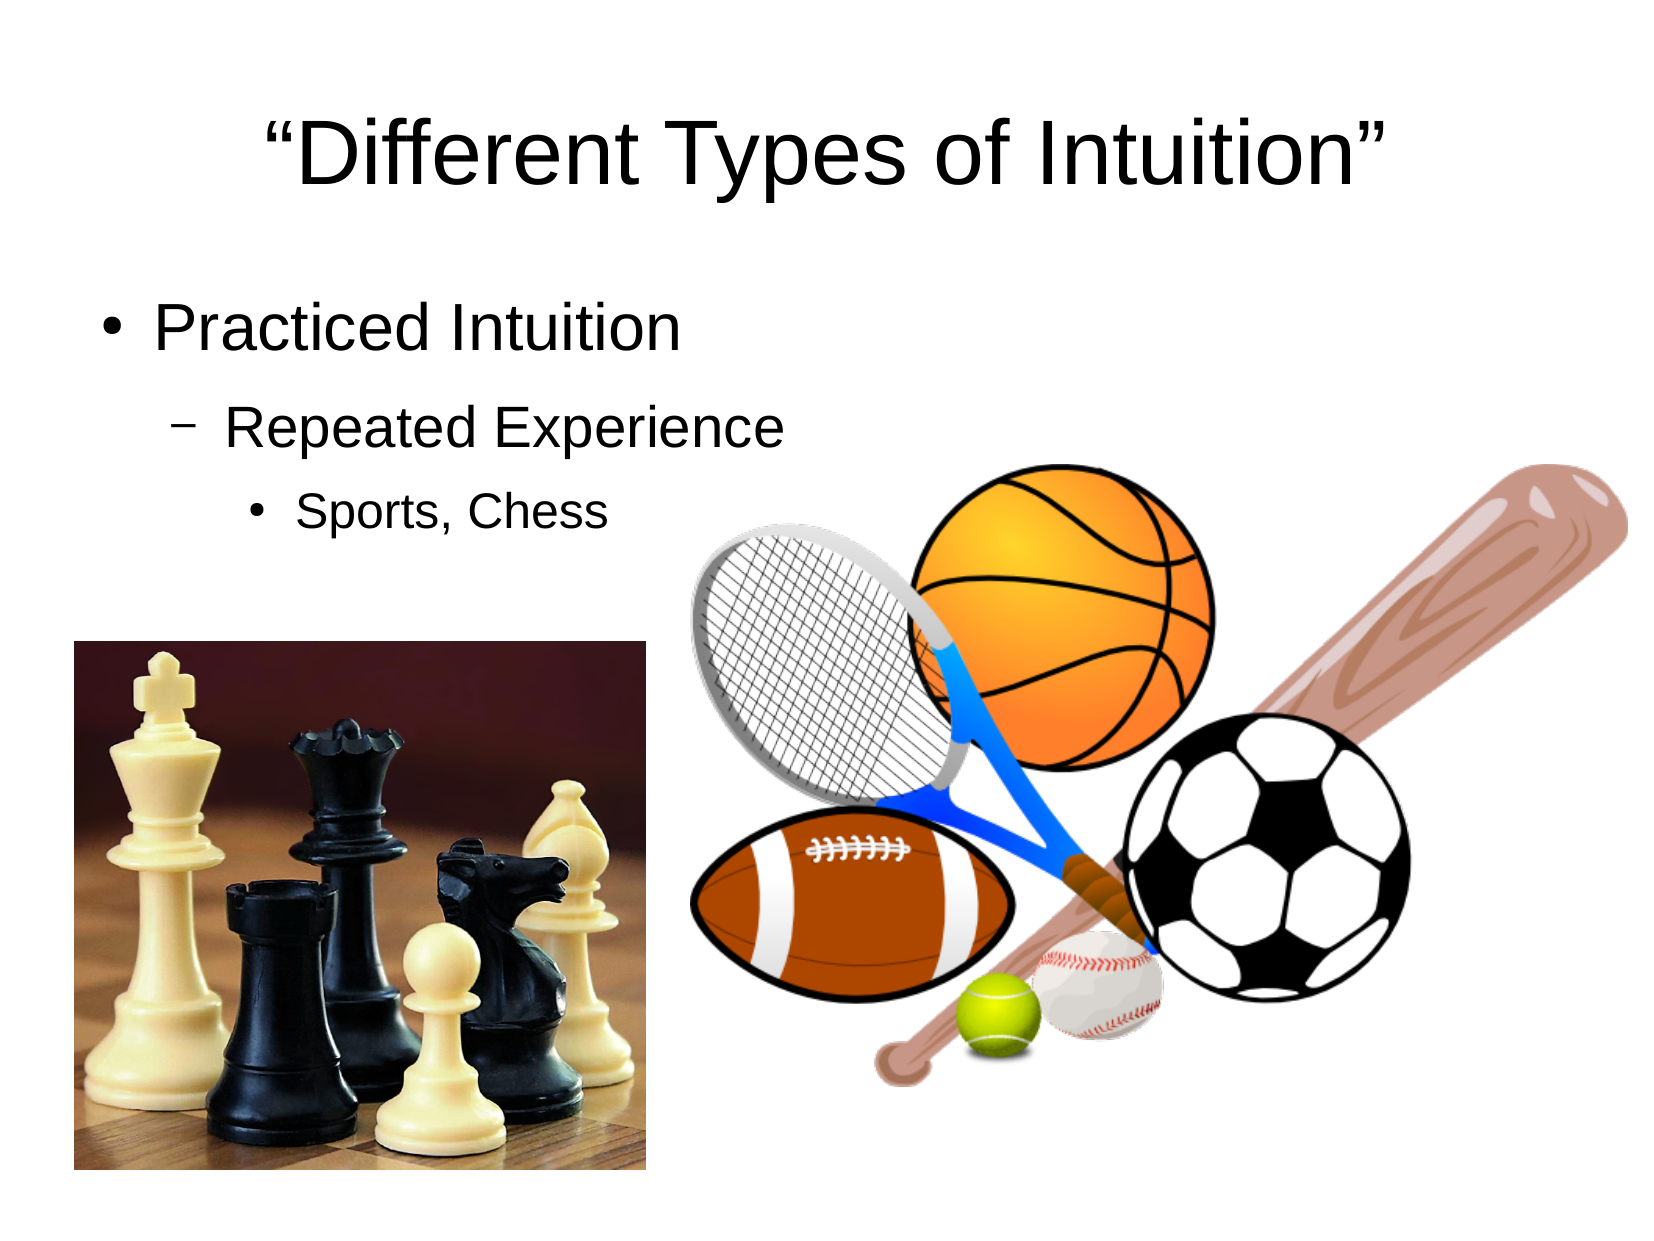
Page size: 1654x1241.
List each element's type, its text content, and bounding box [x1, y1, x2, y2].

picture [690, 464, 1628, 1087]
title “Different Types of Intuition” [82, 49, 1571, 257]
list Practiced Intuition Repeated Experience Sports, Chess [82, 290, 1571, 1010]
picture [74, 641, 646, 1171]
